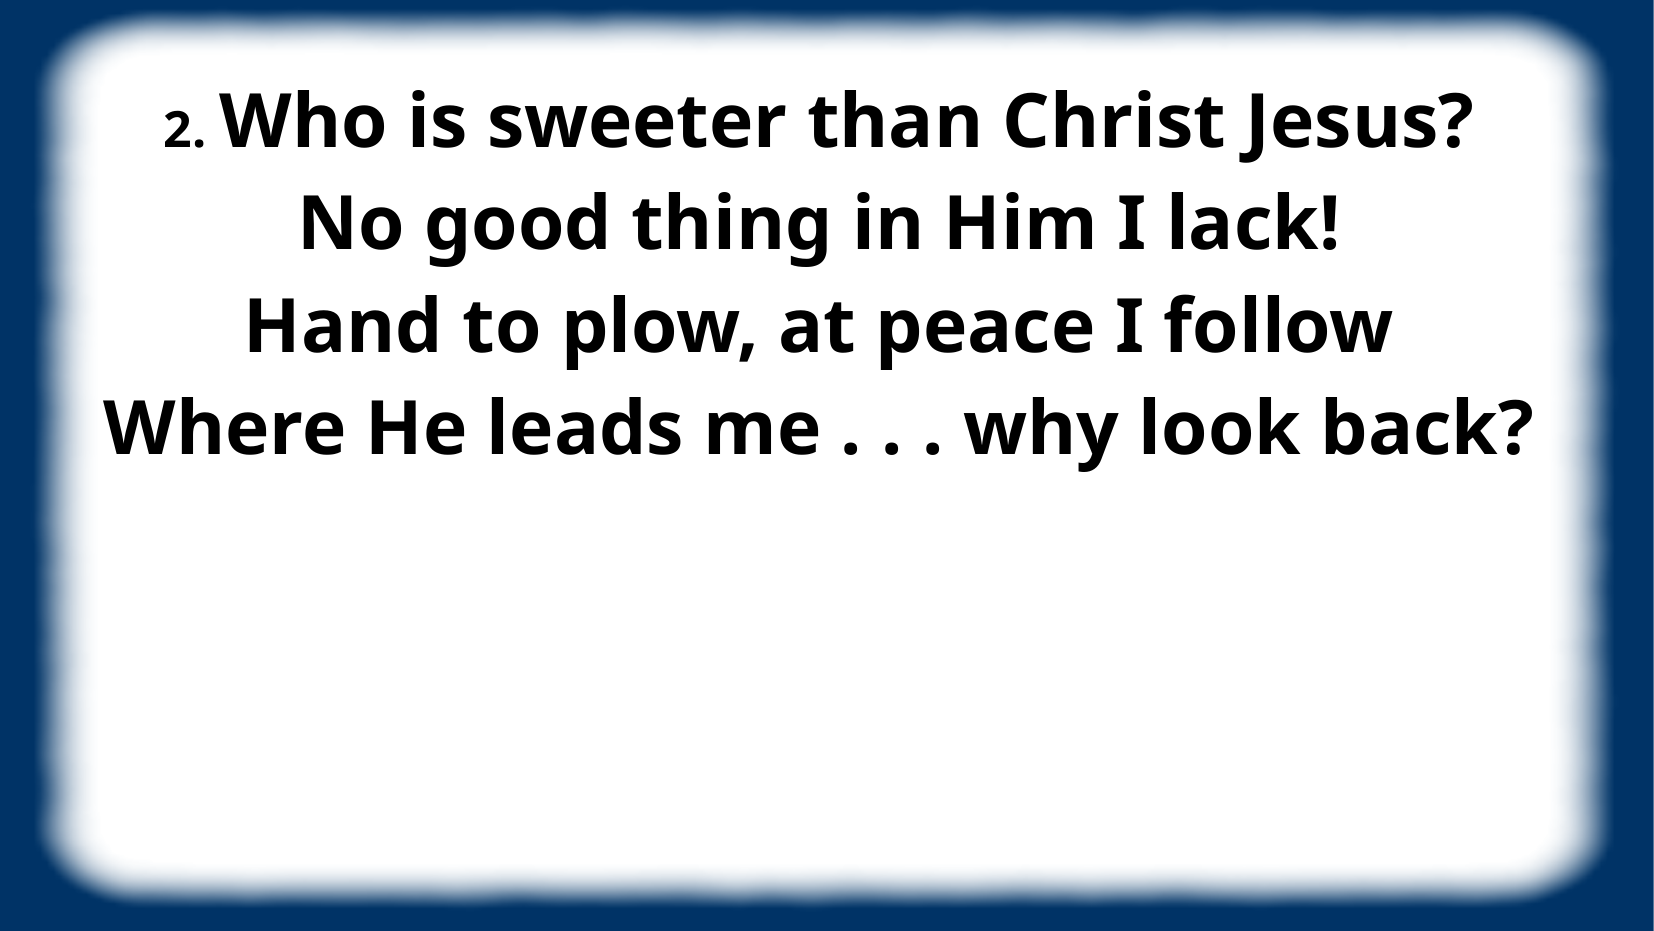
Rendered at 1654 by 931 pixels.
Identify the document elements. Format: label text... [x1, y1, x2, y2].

text_box 2. Who is sweeter than Christ Jesus? No good thing in Him I lack! Hand to plow, at peace I follow Where He leads me . . . why look back? [84, 60, 1555, 473]
picture [0, 0, 1654, 931]
